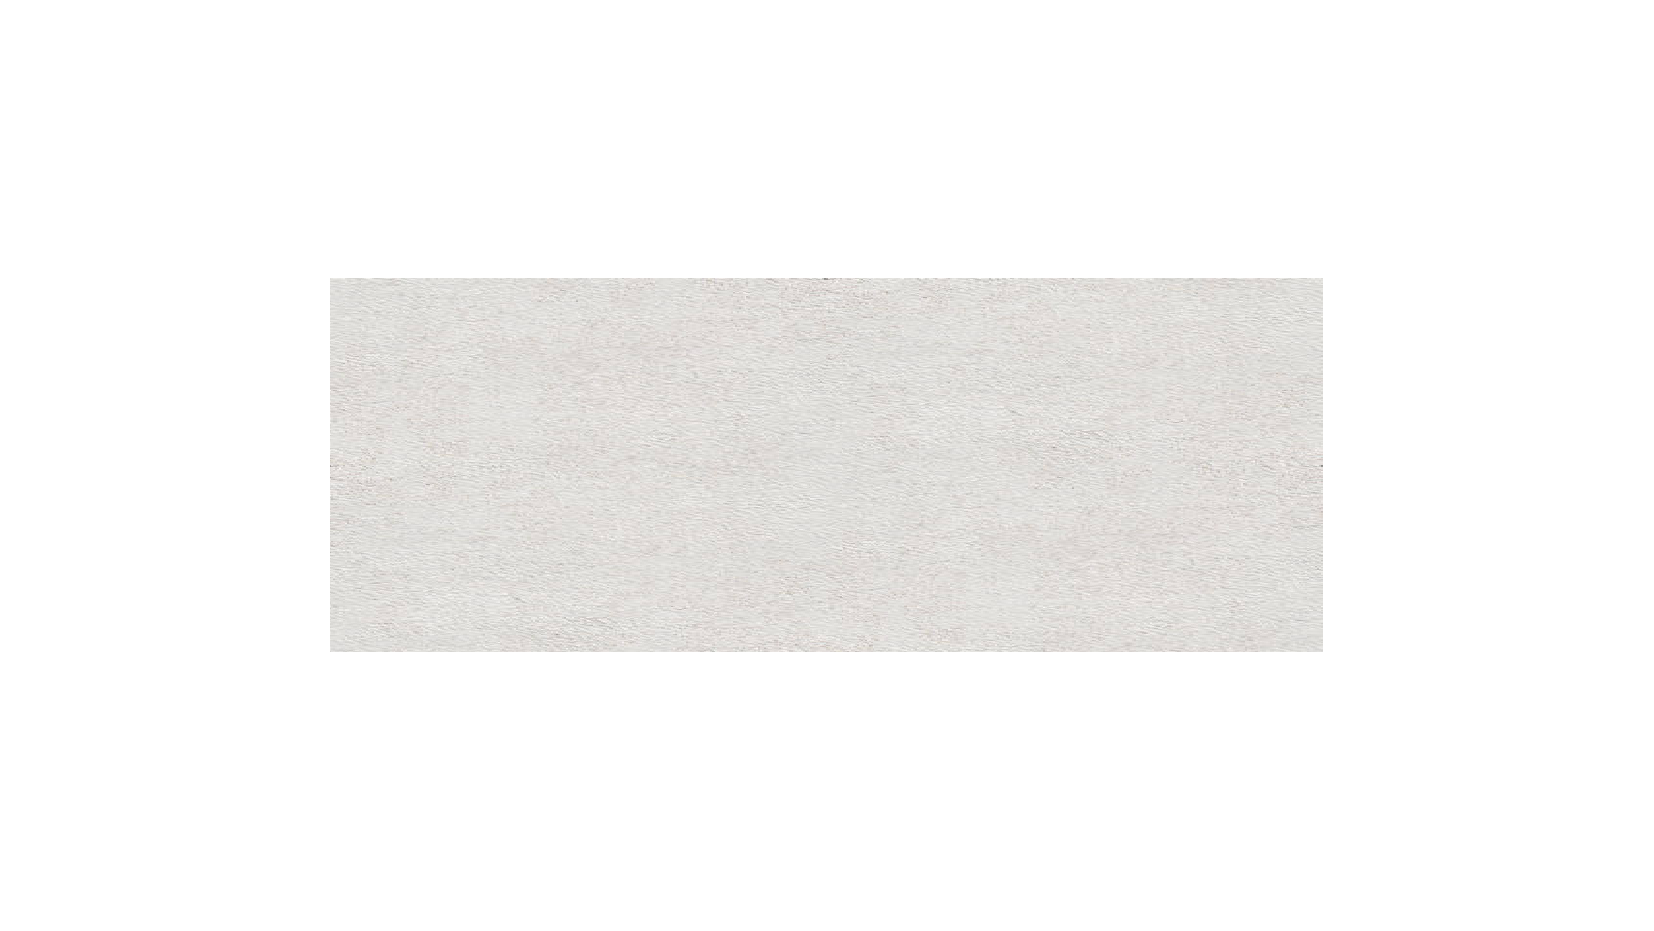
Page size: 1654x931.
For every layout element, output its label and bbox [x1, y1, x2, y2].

picture [330, 278, 1323, 652]
